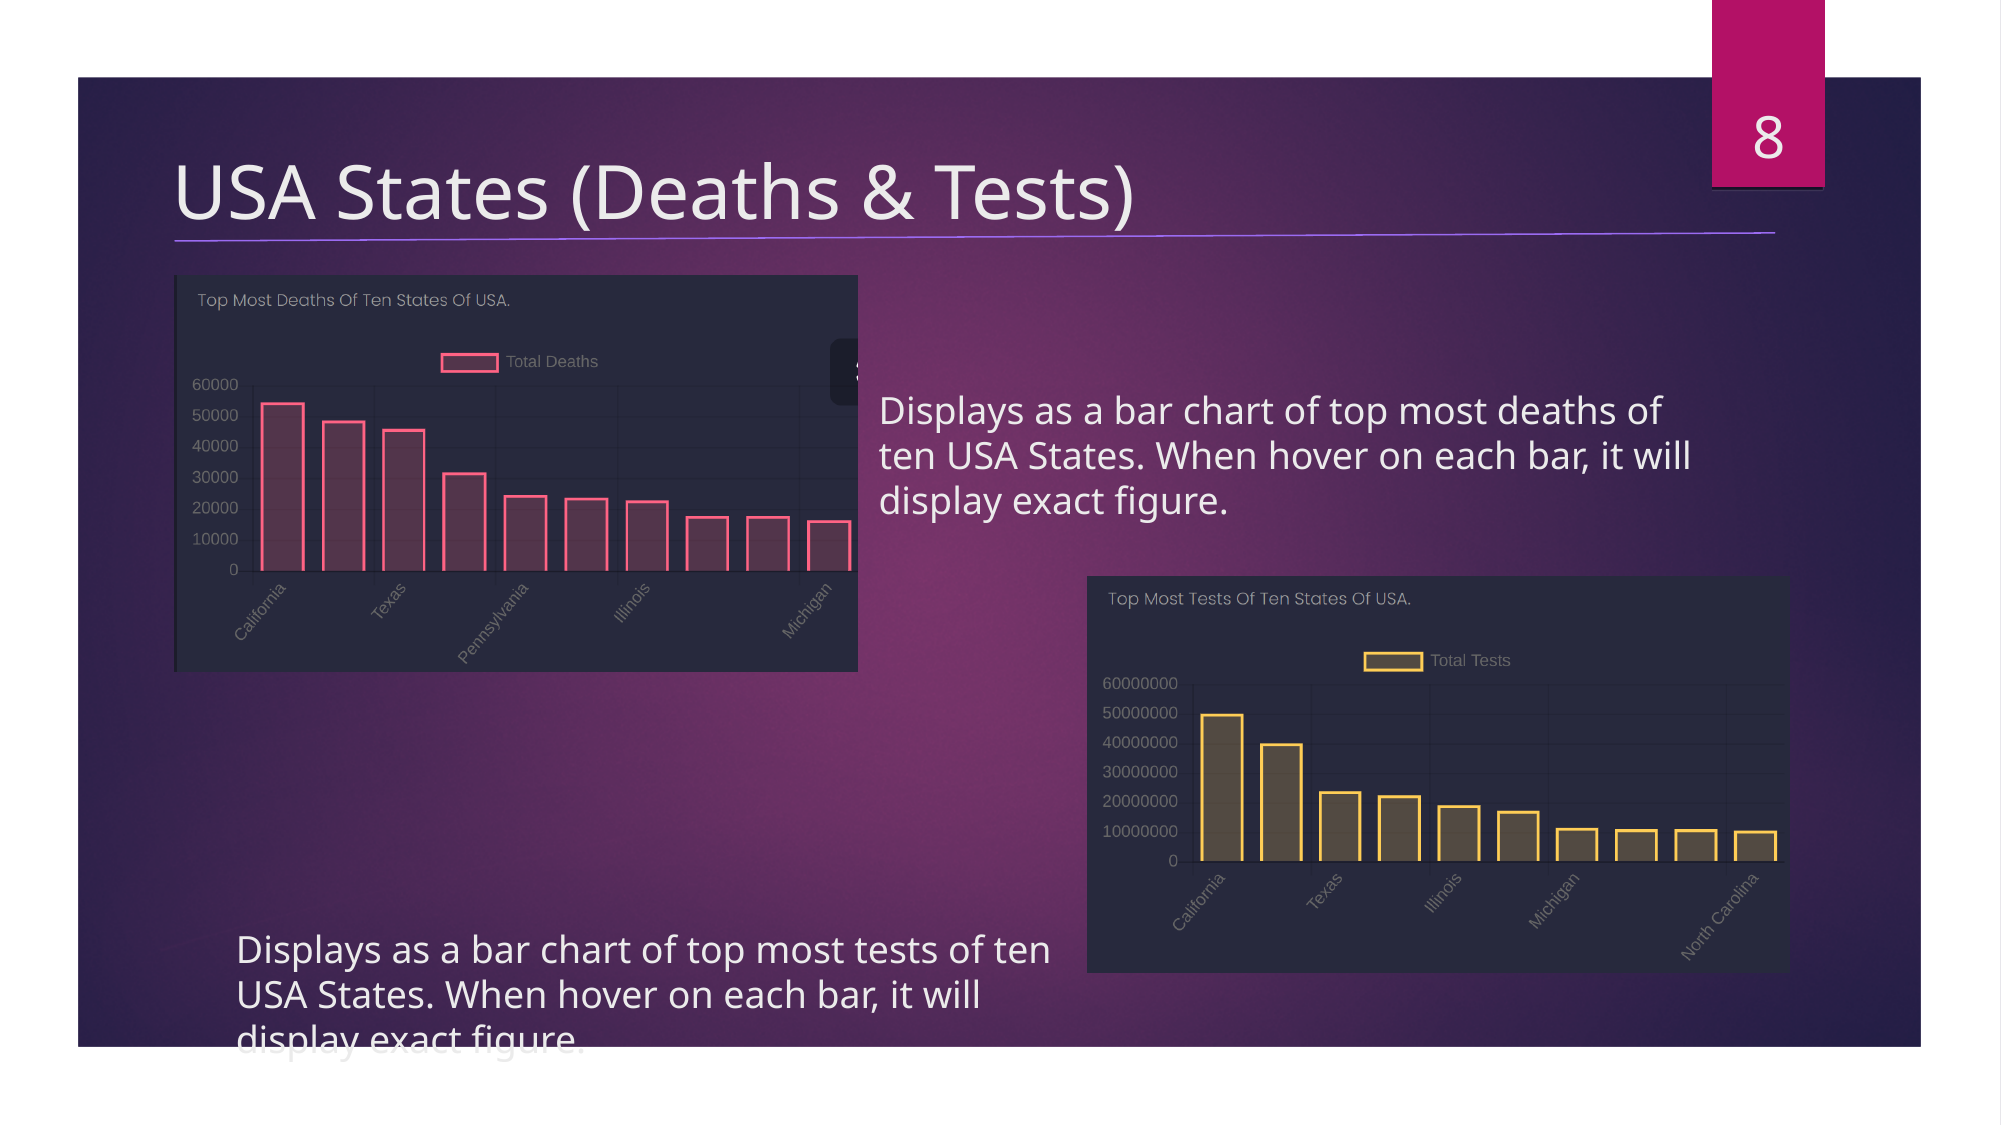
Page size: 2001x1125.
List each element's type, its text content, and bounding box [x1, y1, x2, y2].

text_box 8 [1737, 43, 1842, 178]
text_box Displays as a bar chart of top most tests of ten USA States. When hover on each bar, it will display exact figure. [220, 919, 1128, 1023]
text_box [1034, 475, 1777, 919]
text_box [1034, 285, 1777, 379]
picture [1087, 576, 1790, 973]
text_box Displays as a bar chart of top most deaths of ten USA States. When hover on each bar, it will display exact figure. [863, 379, 1788, 475]
text_box [1034, 496, 1040, 511]
title USA States (Deaths & Tests) [157, 99, 1606, 243]
picture [174, 275, 858, 672]
